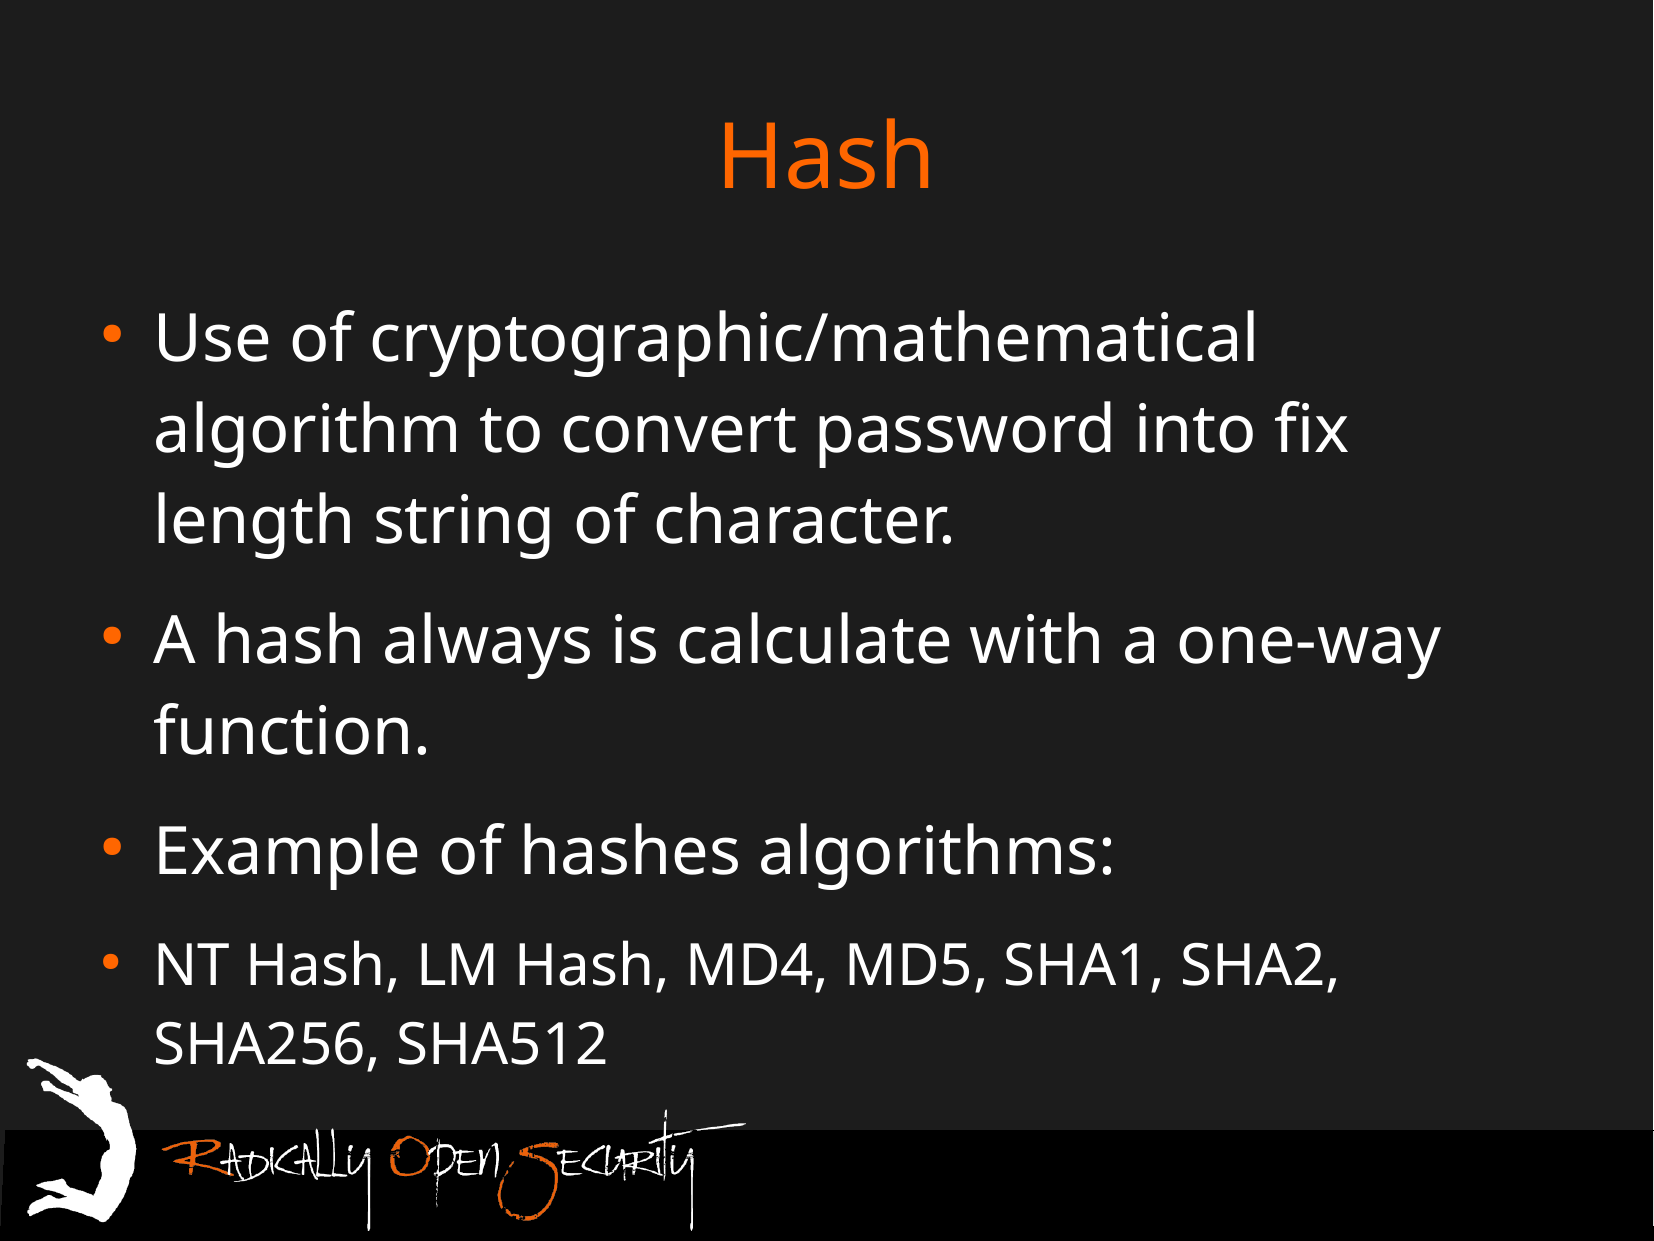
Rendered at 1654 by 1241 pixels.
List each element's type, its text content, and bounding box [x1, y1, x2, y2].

picture [0, 1022, 778, 1241]
list Use of cryptographic/mathematical algorithm to convert password into fix length string of character. A hash always is calculate with a one-way function. Example of hashes algorithms: NT Hash, LM Hash, MD4, MD5, SHA1, SHA2, SHA256, SHA512 [82, 290, 1571, 1191]
title Hash [82, 49, 1571, 257]
